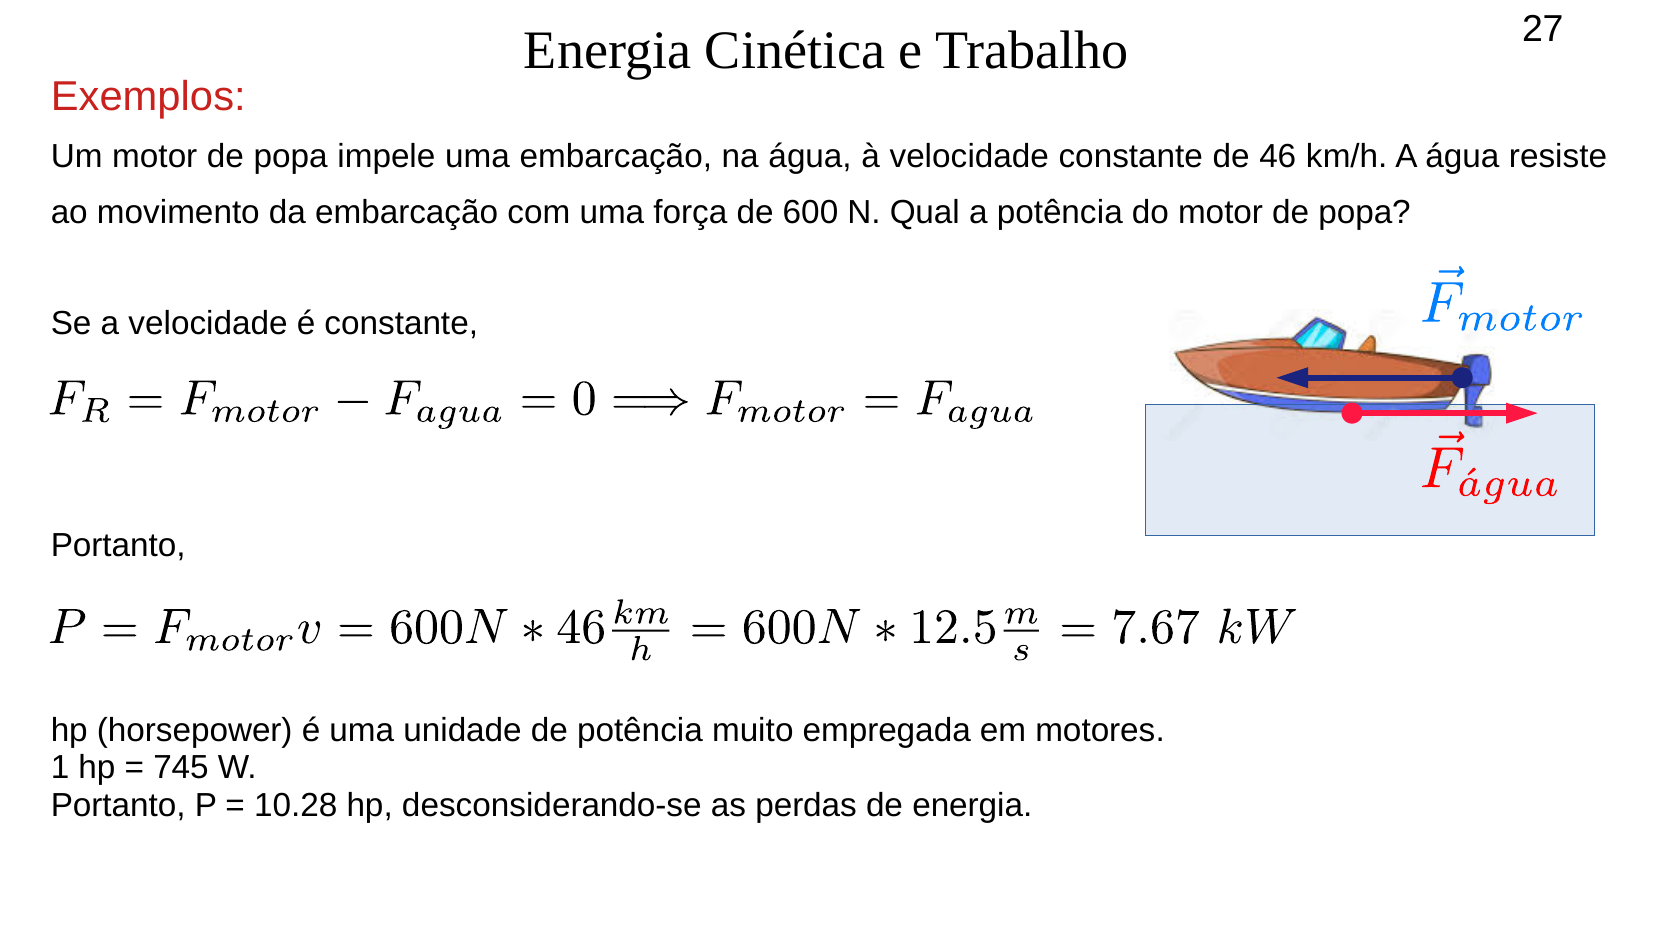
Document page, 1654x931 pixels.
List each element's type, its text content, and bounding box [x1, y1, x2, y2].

picture [1417, 428, 1560, 507]
picture [45, 378, 1035, 431]
picture [45, 597, 1299, 663]
text_box <number> [1507, 0, 1654, 71]
text_box [1145, 404, 1595, 536]
text_box Exemplos: Um motor de popa impele uma embarcação, na água, à velocidade constante de 46 km/h. A água resiste ao movimento da embarcação com uma força de 600 N. Qual a potência do motor de popa? Se a velocidade é constante, Portanto, hp (horsepower) é uma unidade de potência muito empregada em motores. 1 hp = 745 W. Portanto, P = 10.28 hp, desconsiderando-se as perdas de energia. [36, 65, 1630, 905]
text_box [1359, 404, 1506, 410]
text_box Energia Cinética e Trabalho [509, 0, 1145, 88]
picture [1157, 263, 1585, 404]
